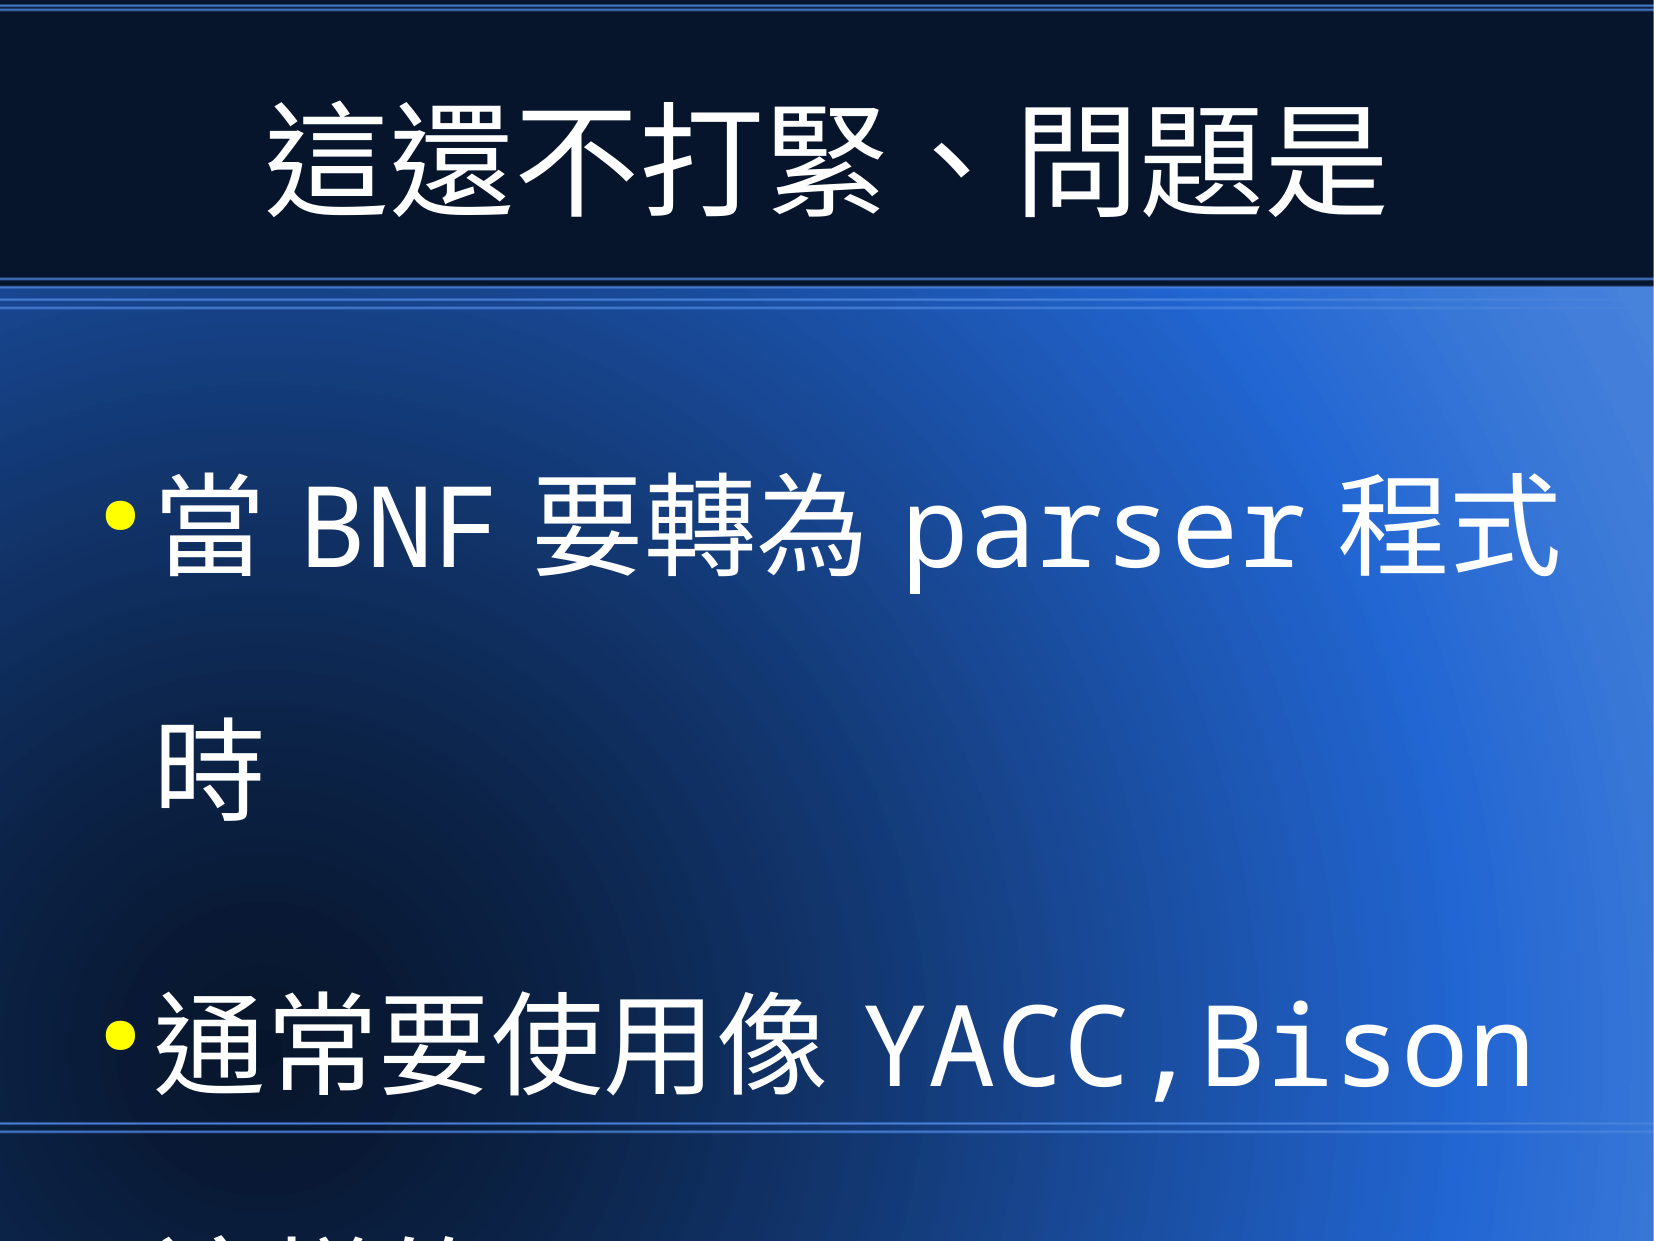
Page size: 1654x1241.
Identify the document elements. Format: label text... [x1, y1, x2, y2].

title 這還不打緊、問題是 [82, 49, 1571, 257]
list 當BNF要轉為parser程式時 通常要使用像YACC,Bison這樣的工具 [82, 355, 1571, 1241]
picture [0, 0, 1654, 1241]
